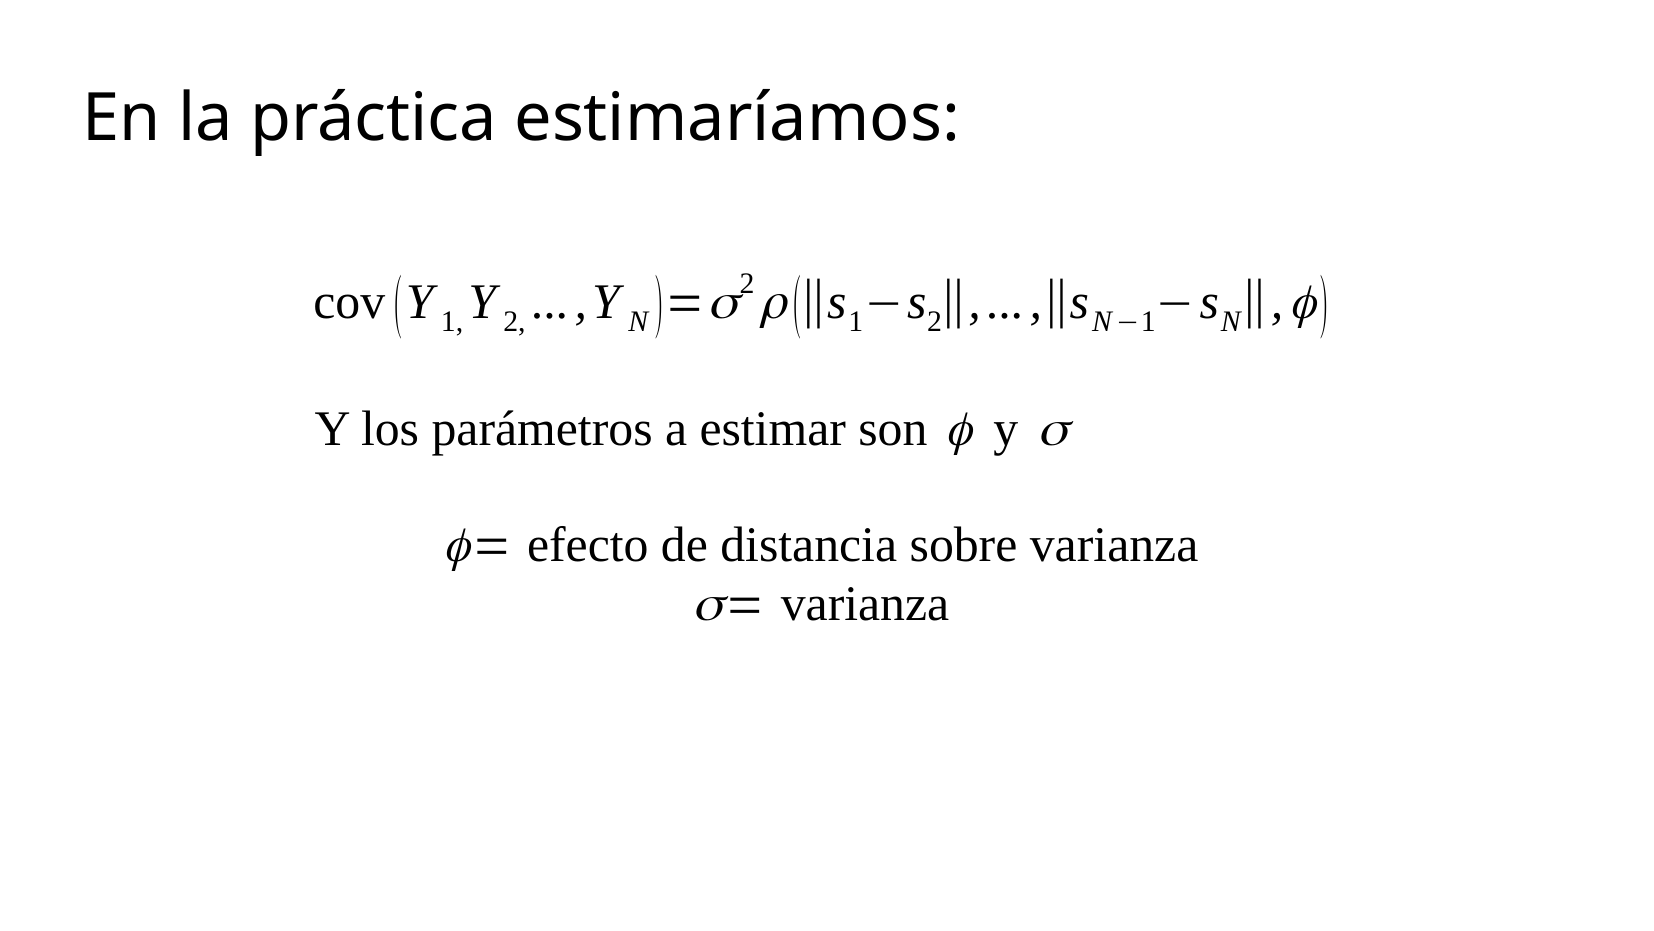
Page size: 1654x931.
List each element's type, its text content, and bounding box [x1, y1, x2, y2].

title En la práctica estimaríamos: [82, 37, 1571, 193]
chart [307, 267, 1336, 632]
